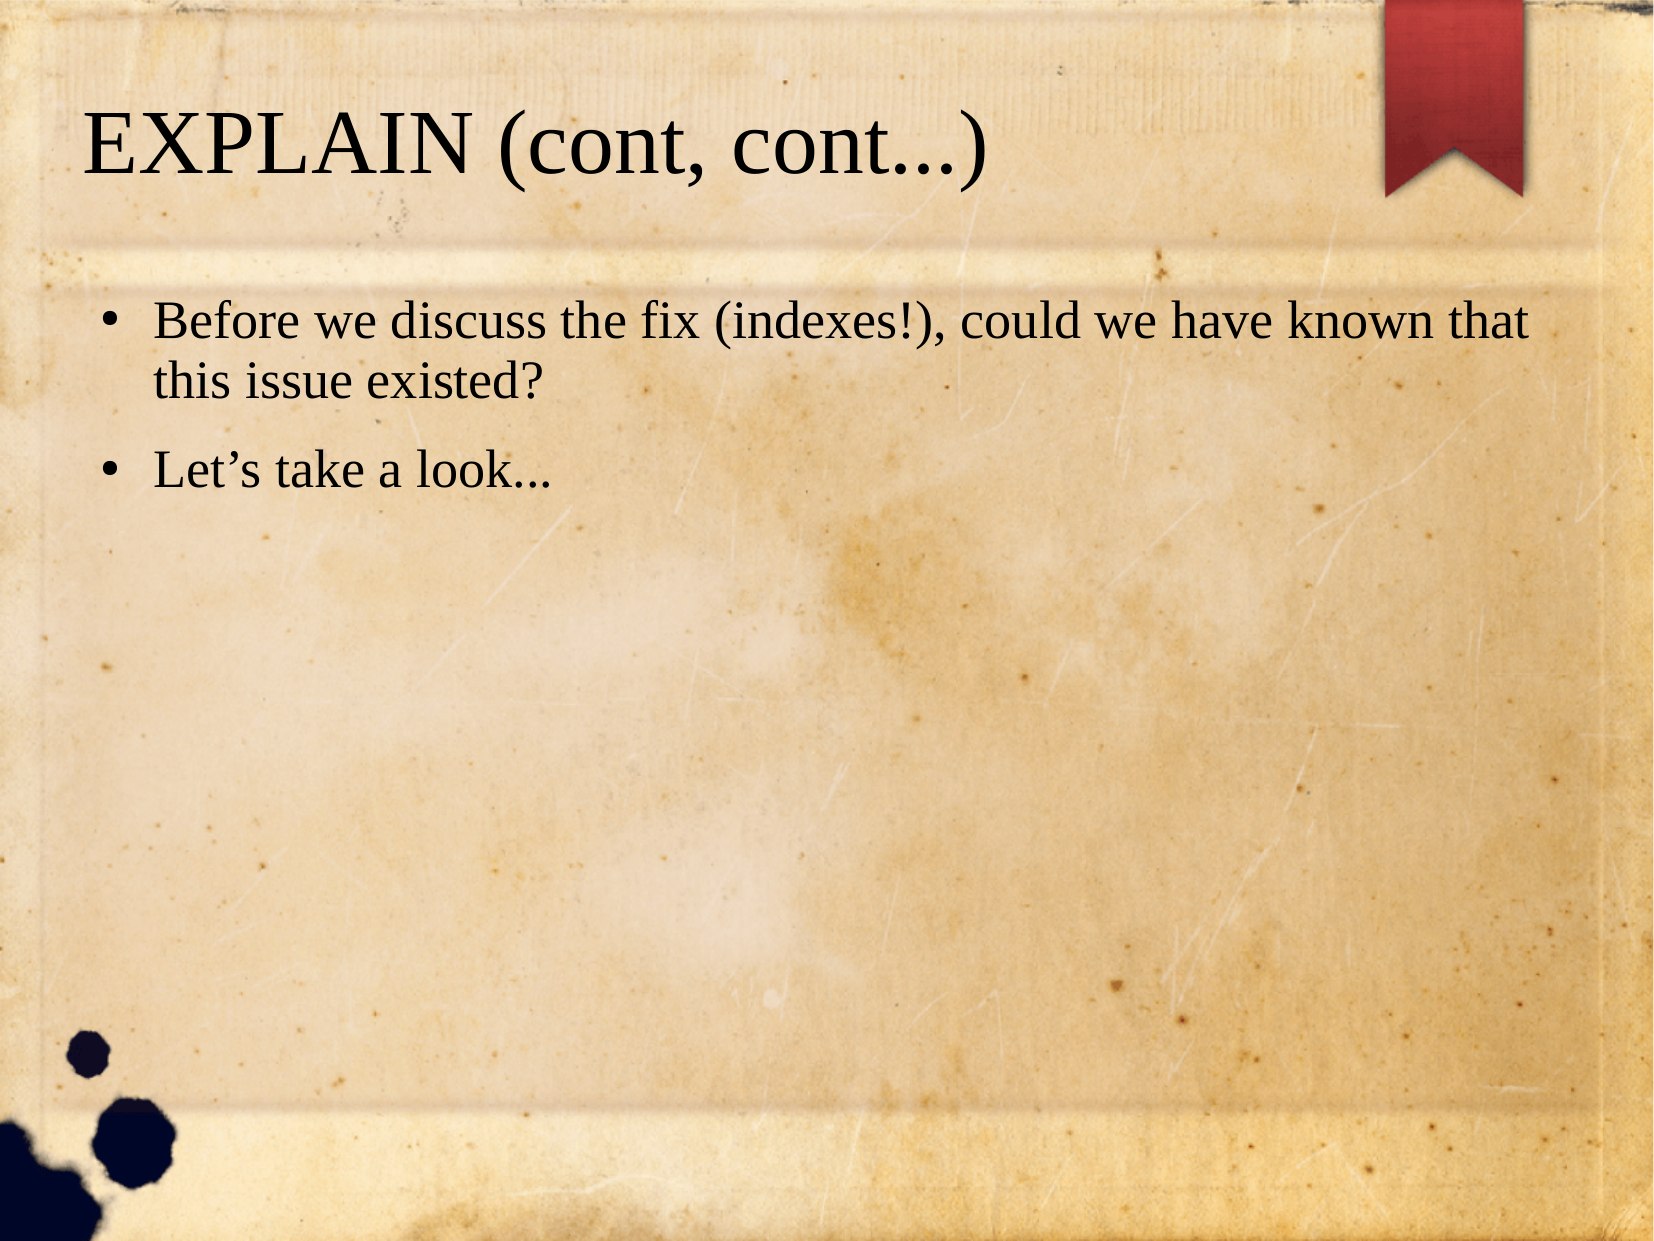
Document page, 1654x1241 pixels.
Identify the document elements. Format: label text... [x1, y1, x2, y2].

title EXPLAIN (cont, cont...) [82, 49, 1347, 237]
picture [0, 0, 1654, 1241]
list Before we discuss the fix (indexes!), could we have known that this issue existed? Let’s take a look... [82, 290, 1538, 1010]
